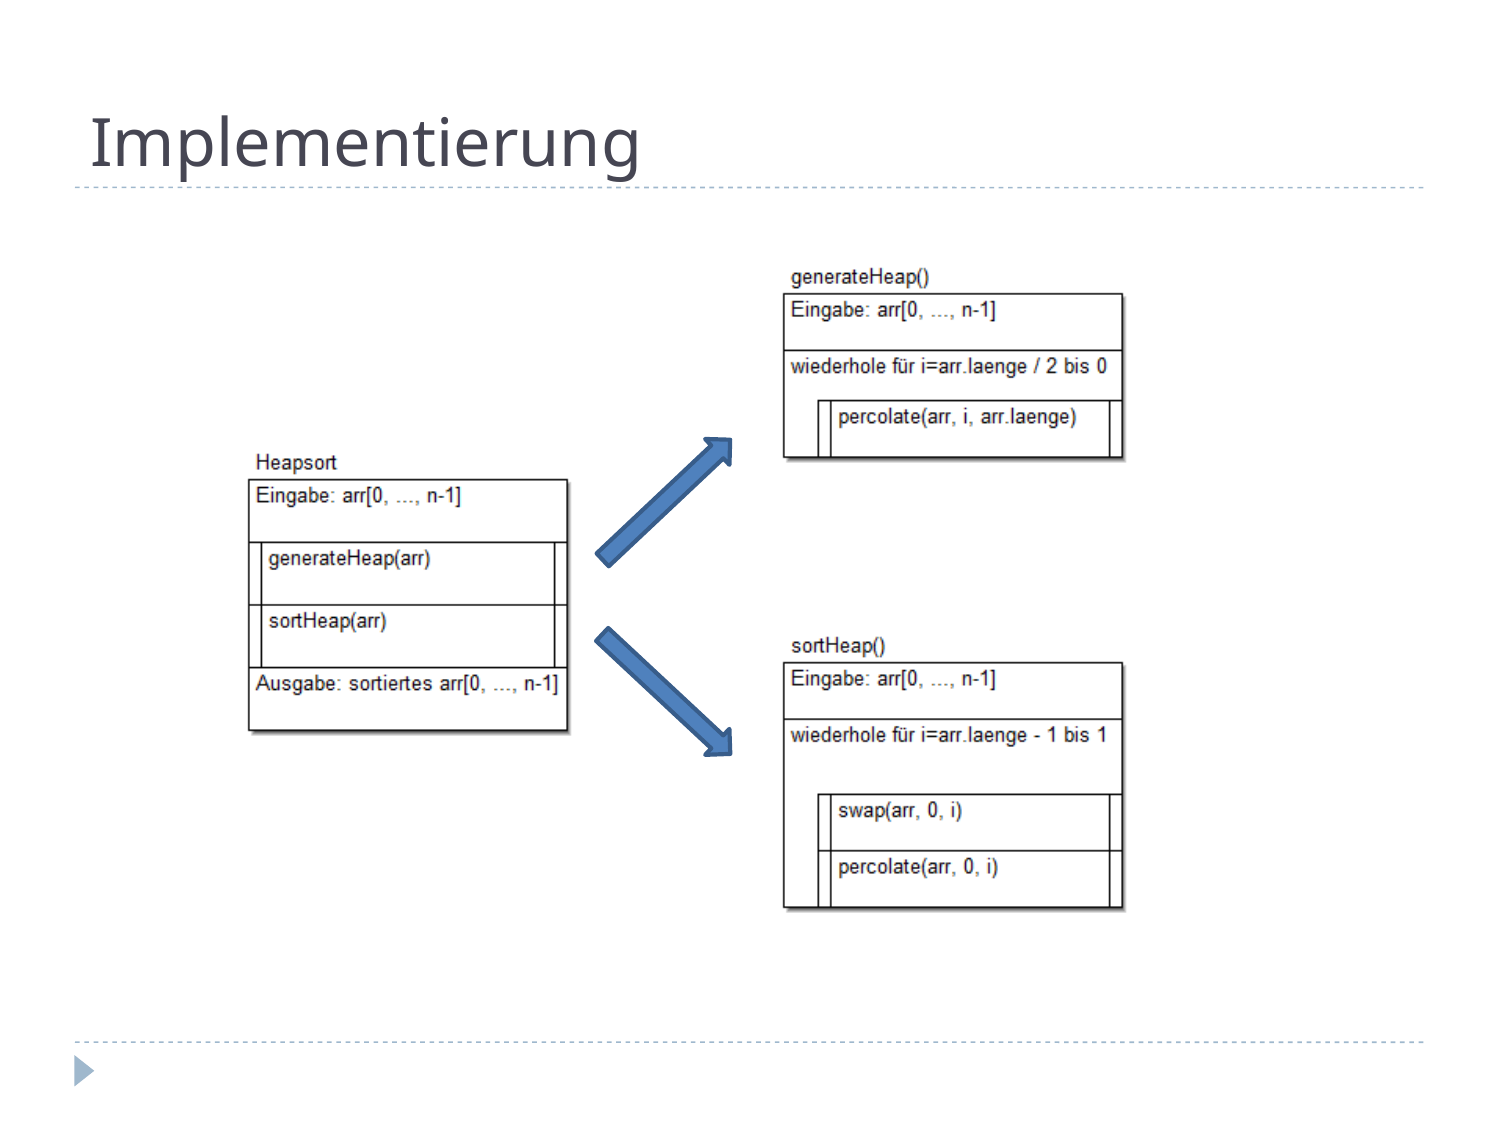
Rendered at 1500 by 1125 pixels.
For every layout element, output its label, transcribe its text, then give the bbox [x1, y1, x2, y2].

text_box [596, 438, 731, 567]
title Implementierung [75, 24, 1426, 188]
text_box [596, 627, 731, 755]
picture [217, 415, 609, 772]
picture [752, 598, 1164, 949]
picture [752, 229, 1164, 499]
